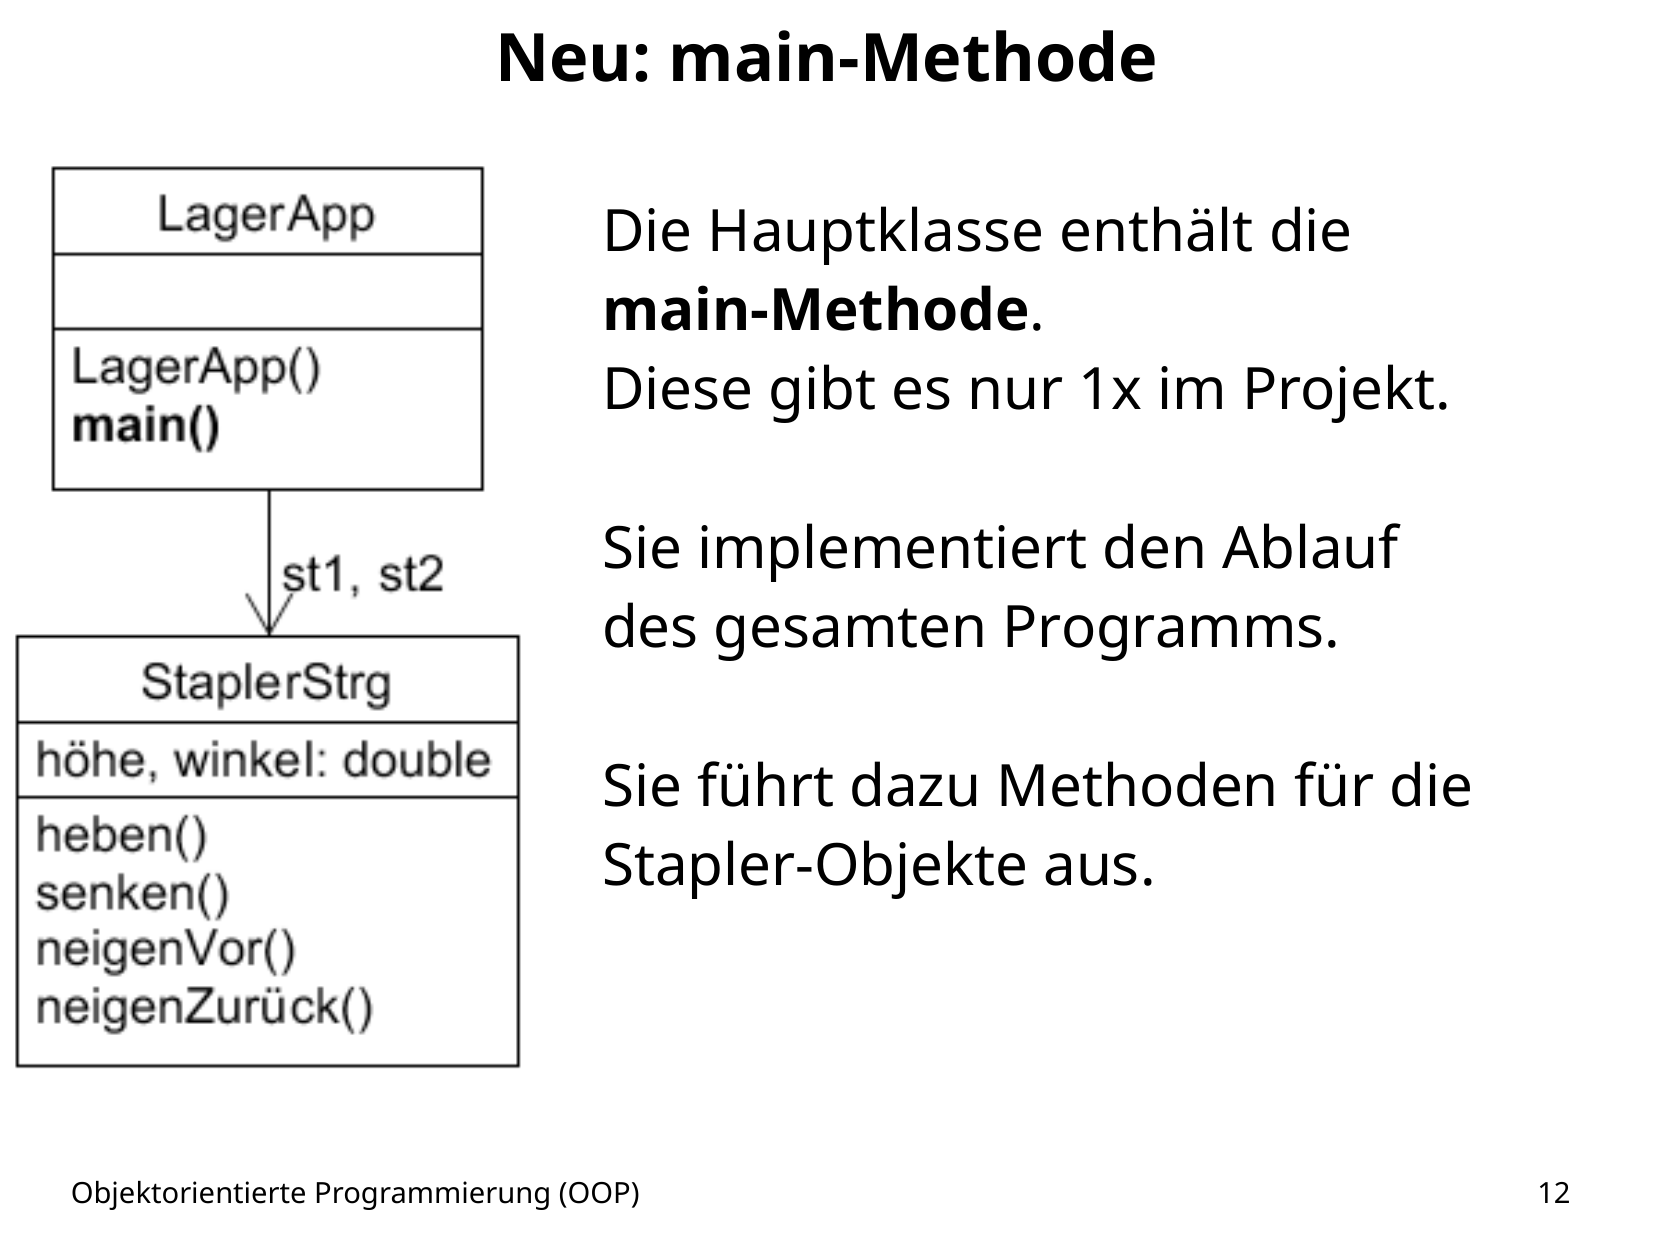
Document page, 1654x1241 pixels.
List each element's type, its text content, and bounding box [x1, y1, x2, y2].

list Die Hauptklasse enthält die main-Methode. Diese gibt es nur 1x im Projekt. Sie implementiert den Ablauf des gesamten Programms. Sie führt dazu Methoden für die Stapler-Objekte aus. [602, 188, 1607, 1071]
picture [14, 165, 1639, 1071]
title Neu: main-Methode [0, 5, 1654, 107]
